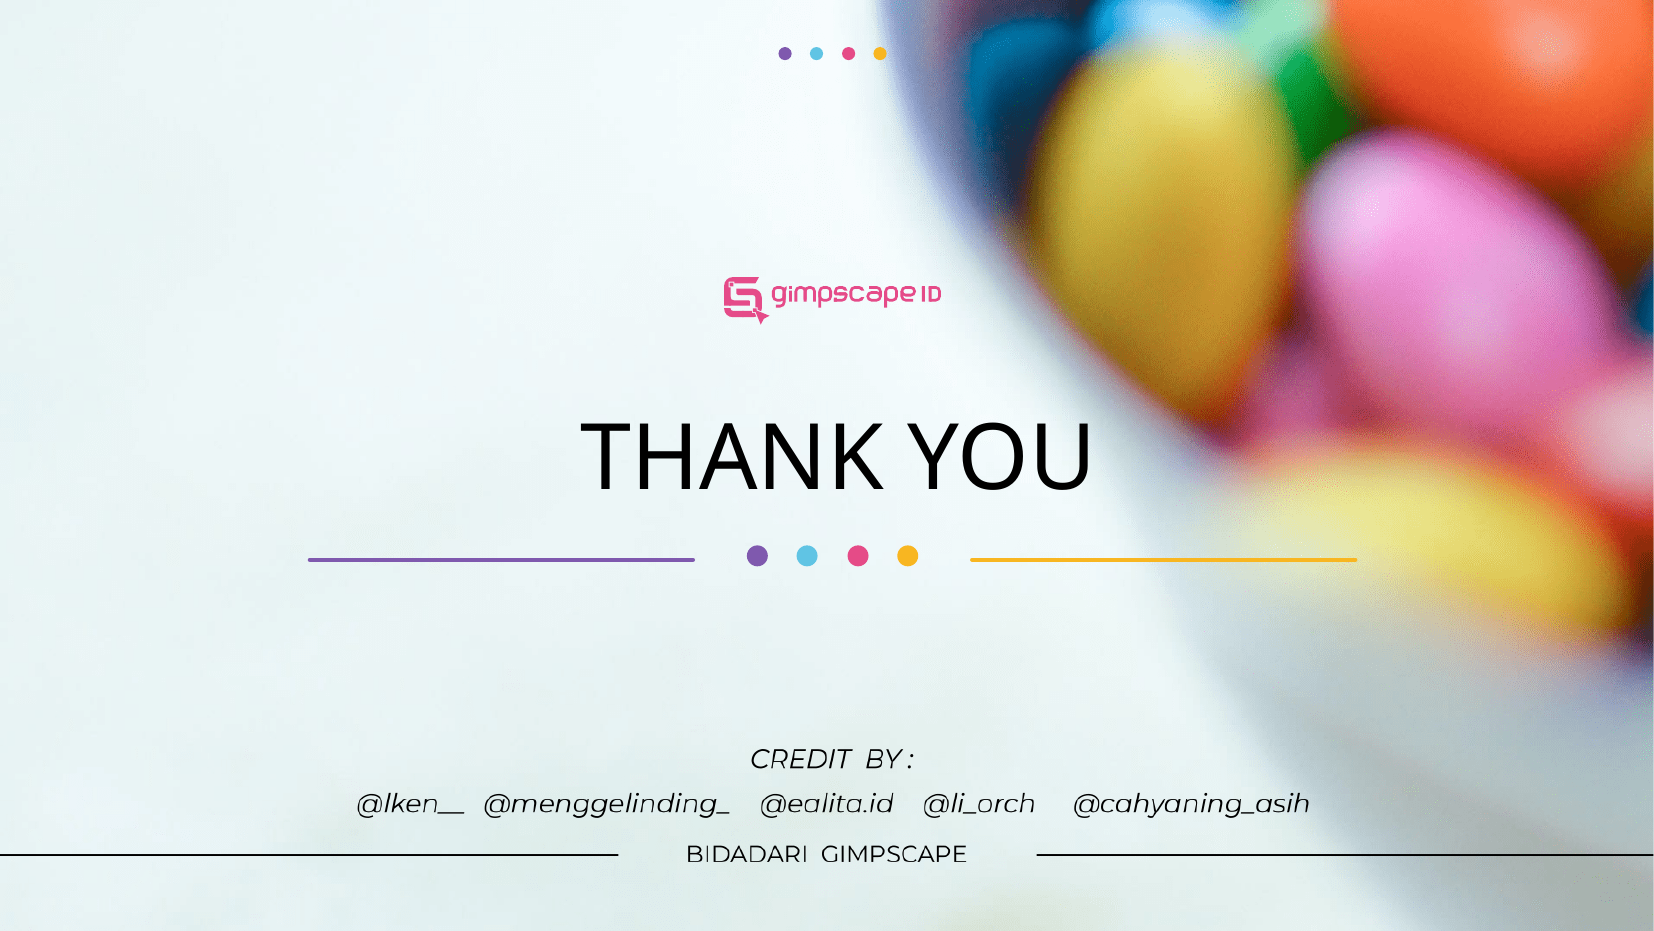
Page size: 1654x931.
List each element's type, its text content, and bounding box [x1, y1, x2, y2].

text_box [818, 286, 848, 308]
title THANK YOU [94, 376, 1583, 532]
text_box [724, 288, 770, 325]
text_box [724, 277, 759, 306]
text_box [873, 47, 887, 61]
picture [0, 0, 1654, 931]
text_box [884, 286, 898, 308]
text_box [794, 286, 816, 302]
text_box [796, 545, 818, 567]
text_box [849, 286, 865, 302]
text_box [866, 286, 882, 302]
text_box [771, 286, 787, 308]
text_box [842, 47, 856, 61]
text_box [928, 286, 941, 302]
text_box [921, 286, 925, 302]
text_box [809, 47, 824, 61]
text_box [900, 286, 917, 302]
text_box [778, 47, 792, 61]
text_box [746, 545, 768, 567]
text_box [847, 545, 869, 567]
text_box [897, 545, 919, 567]
